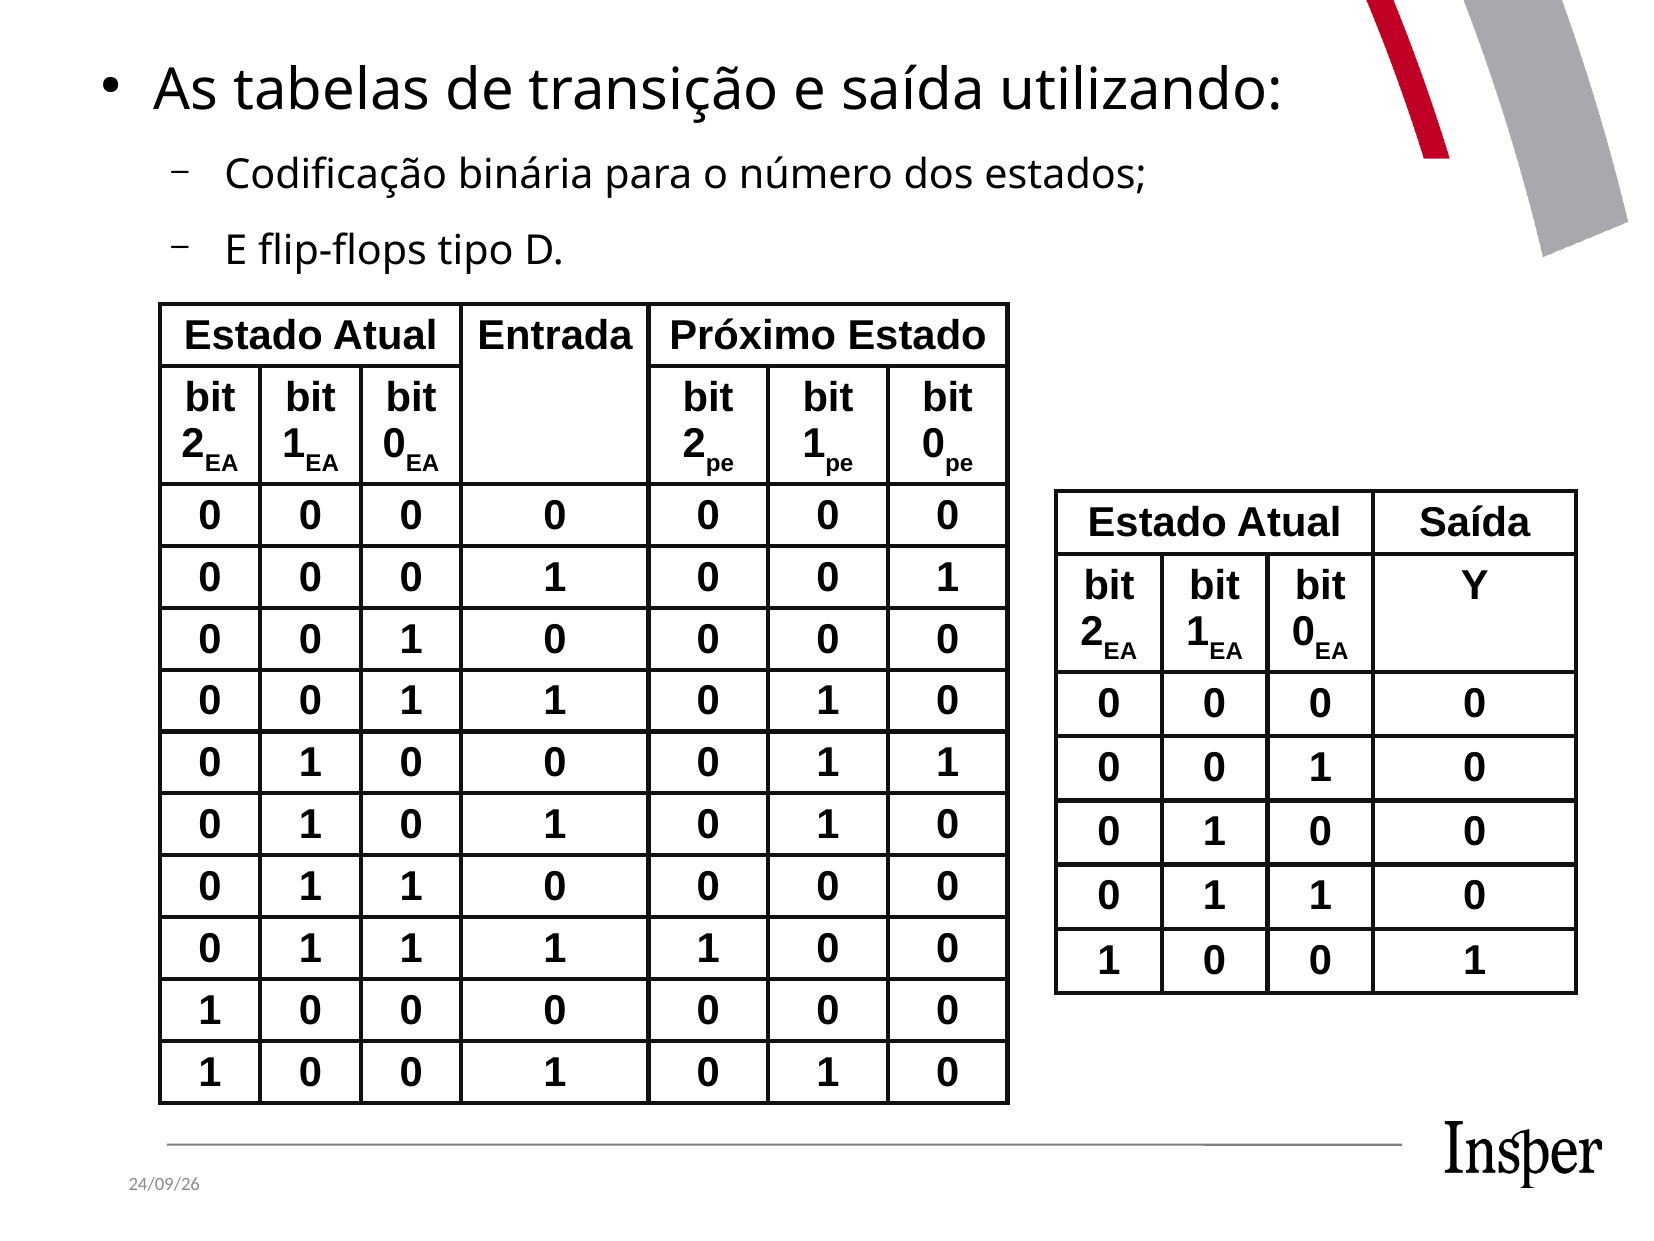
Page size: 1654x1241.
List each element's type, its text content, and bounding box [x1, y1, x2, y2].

table_cell 0 [463, 486, 646, 544]
table_cell 0 [651, 857, 766, 915]
table_cell 0 [162, 734, 258, 791]
table_cell 1 [262, 734, 359, 791]
table_header Próximo Estado [651, 306, 1005, 364]
table_cell 0 [1164, 738, 1265, 798]
table_cell 1 [1164, 803, 1265, 862]
table_cell 0 [651, 672, 766, 729]
table_cell 0 [1270, 674, 1371, 734]
table_cell bit 0pe [890, 368, 1005, 482]
table_cell bit 2EA [1058, 556, 1160, 670]
table_cell bit2EA [162, 368, 258, 482]
table_cell 0 [890, 672, 1005, 729]
table_cell 0 [890, 610, 1005, 668]
table_cell bit 0EA [1270, 556, 1371, 670]
table_cell 0 [463, 981, 646, 1039]
table_cell 1 [262, 795, 359, 853]
table_cell 0 [890, 795, 1005, 853]
table_cell 0 [770, 486, 886, 544]
table_cell 1 [363, 857, 459, 915]
table_cell 0 [651, 486, 766, 544]
table_cell bit 2pe [651, 368, 766, 482]
table_cell 0 [1058, 738, 1160, 798]
table_cell 0 [651, 610, 766, 668]
table_cell 0 [1058, 674, 1160, 734]
table_cell 0 [262, 981, 359, 1039]
table_cell 1 [463, 548, 646, 606]
table_cell 0 [262, 610, 359, 668]
table_cell 0 [770, 981, 886, 1039]
table_cell 0 [463, 734, 646, 791]
table_cell 0 [770, 919, 886, 977]
table_cell 1 [1270, 867, 1371, 927]
table_cell 0 [162, 672, 258, 729]
table_cell 1 [770, 734, 886, 791]
table_cell 0 [463, 610, 646, 668]
table_header Entrada [463, 306, 646, 482]
table_cell 1 [770, 795, 886, 853]
table_cell 0 [363, 734, 459, 791]
table_cell 0 [463, 857, 646, 915]
table_cell 0 [363, 1043, 459, 1101]
table_cell bit 1EA [1164, 556, 1265, 670]
table_cell 1 [1058, 931, 1160, 991]
table_cell 0 [1375, 803, 1574, 862]
table_cell 0 [262, 548, 359, 606]
table_cell 1 [1375, 931, 1574, 991]
table_header Saída [1375, 493, 1574, 552]
table_cell 0 [770, 857, 886, 915]
list As tabelas de transição e saída utilizando: Codificação binária para o número dos estados; E flip-flops tipo D. [82, 59, 1571, 1123]
table_cell 0 [1164, 931, 1265, 991]
table_cell 0 [890, 486, 1005, 544]
table_cell 0 [262, 672, 359, 729]
table_cell 0 [363, 795, 459, 853]
table_cell 1 [162, 981, 258, 1039]
table_header Estado Atual [162, 306, 459, 364]
table_cell 0 [162, 486, 258, 544]
table_cell 1 [890, 734, 1005, 791]
table_cell 1 [463, 1043, 646, 1101]
table_cell 0 [1375, 674, 1574, 734]
table_cell 0 [651, 981, 766, 1039]
table_cell 0 [162, 610, 258, 668]
table_cell 1 [463, 795, 646, 853]
table_cell 1 [770, 672, 886, 729]
table_cell 0 [770, 548, 886, 606]
table_cell 0 [651, 1043, 766, 1101]
table_cell 0 [262, 1043, 359, 1101]
table_cell 1 [651, 919, 766, 977]
table_cell 0 [890, 1043, 1005, 1101]
table_cell 0 [1270, 931, 1371, 991]
table_cell bit0EA [363, 368, 459, 482]
table_cell 0 [262, 486, 359, 544]
table_cell bit 1pe [770, 368, 886, 482]
table_cell 0 [1058, 867, 1160, 927]
table_cell 1 [262, 919, 359, 977]
table_cell 0 [1375, 867, 1574, 927]
table_cell 0 [1375, 738, 1574, 798]
table_cell 0 [162, 919, 258, 977]
table_cell 1 [890, 548, 1005, 606]
table_cell 0 [890, 919, 1005, 977]
table_cell 0 [162, 795, 258, 853]
table_cell 0 [363, 548, 459, 606]
table_cell 1 [1164, 867, 1265, 927]
table_cell 1 [363, 919, 459, 977]
table_cell 0 [363, 486, 459, 544]
table_cell 1 [1270, 738, 1371, 798]
table_cell 0 [890, 857, 1005, 915]
table_cell 0 [770, 610, 886, 668]
table_cell 0 [162, 857, 258, 915]
table_cell 0 [1270, 803, 1371, 862]
table_cell 0 [890, 981, 1005, 1039]
table_cell 0 [1058, 803, 1160, 862]
table_cell 1 [770, 1043, 886, 1101]
table_cell 0 [363, 981, 459, 1039]
table_cell 0 [162, 548, 258, 606]
table_cell 1 [363, 672, 459, 729]
table_cell 0 [651, 548, 766, 606]
table_cell 1 [363, 610, 459, 668]
table_header Estado Atual [1058, 493, 1371, 552]
table_cell 0 [651, 795, 766, 853]
table_cell 1 [463, 672, 646, 729]
table_cell 0 [651, 734, 766, 791]
table_cell bit1EA [262, 368, 359, 482]
table_cell Y [1375, 556, 1574, 670]
table_cell 1 [463, 919, 646, 977]
table_cell 1 [162, 1043, 258, 1101]
table_cell 0 [1164, 674, 1265, 734]
table_cell 1 [262, 857, 359, 915]
